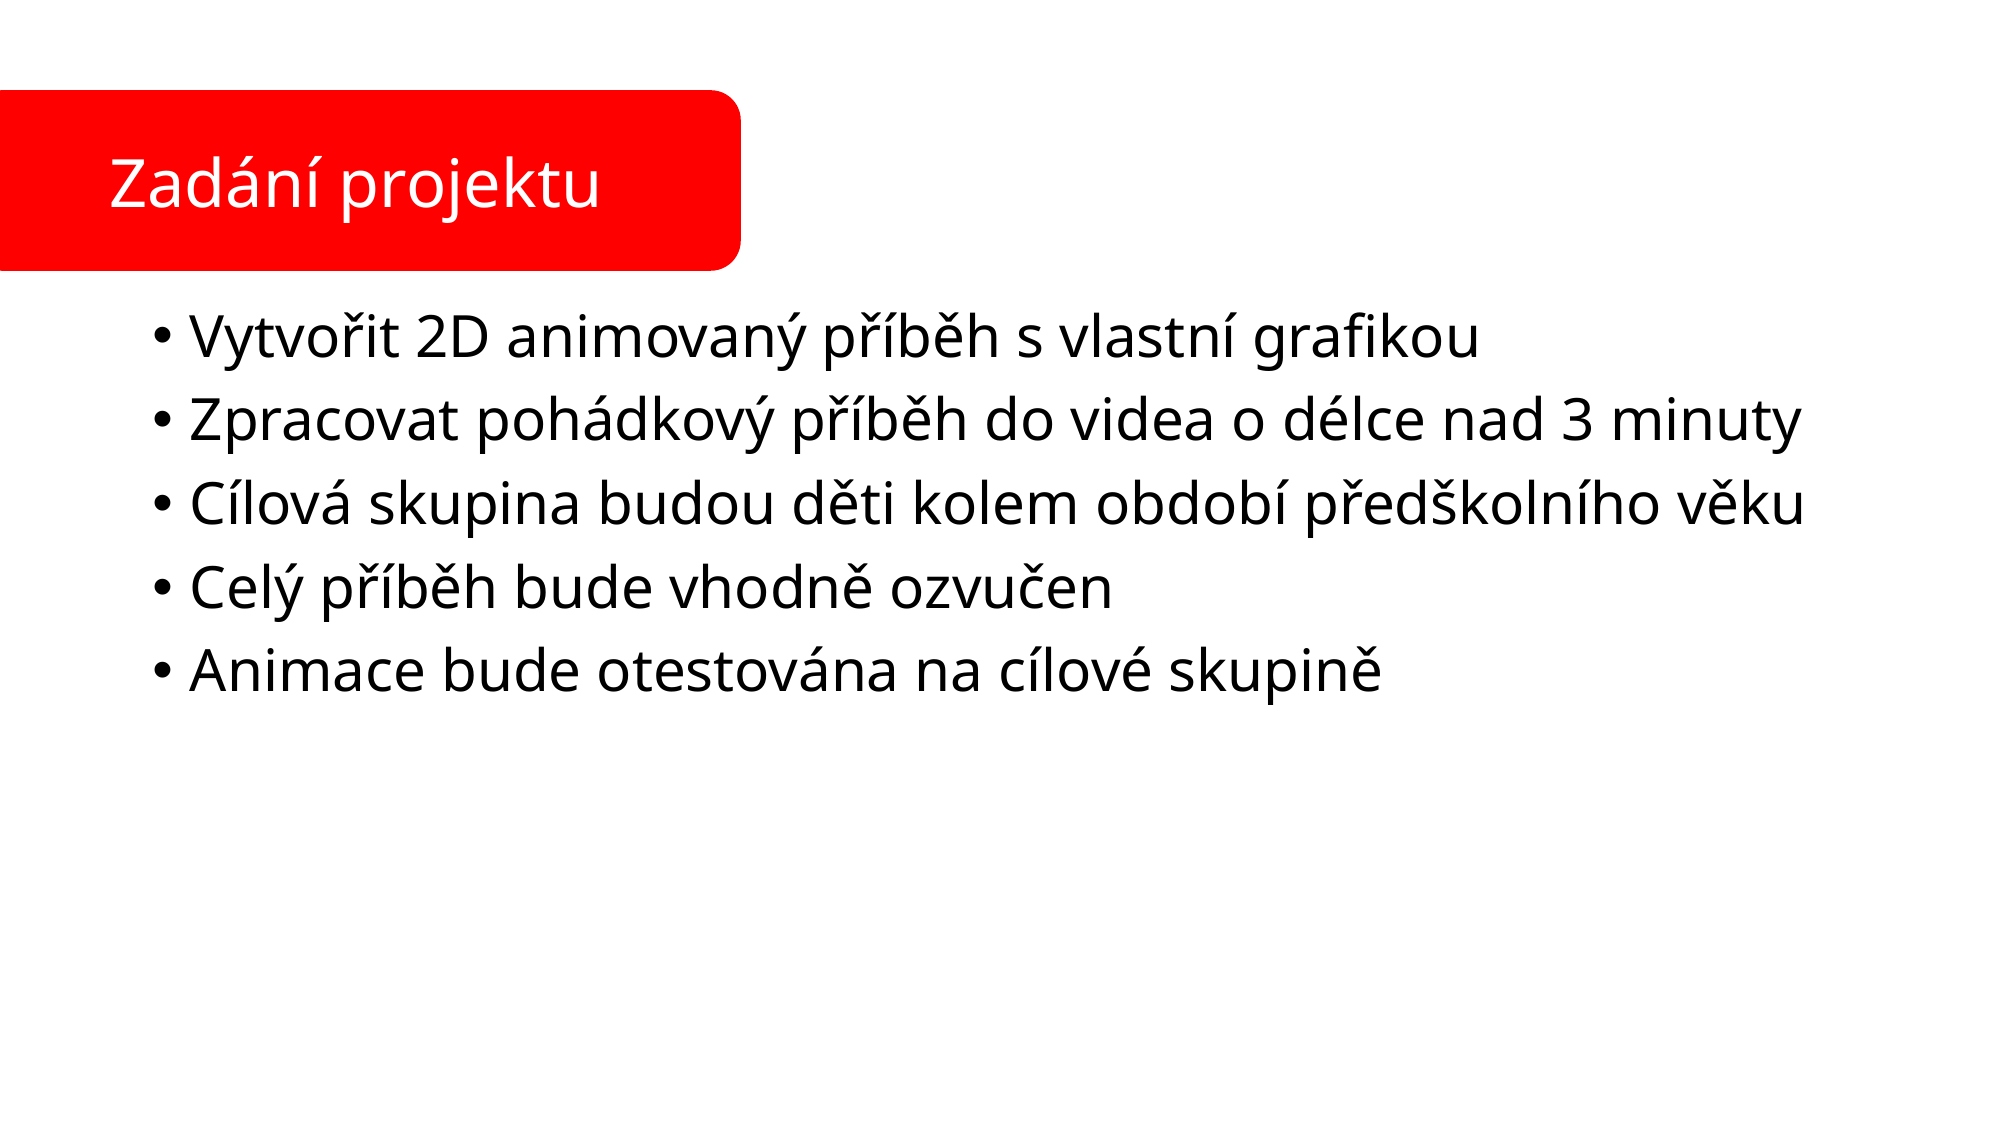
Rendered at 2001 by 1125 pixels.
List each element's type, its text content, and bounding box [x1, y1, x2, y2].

list Vytvořit 2D animovaný příběh s vlastní grafikou Zpracovat pohádkový příběh do videa o délce nad 3 minuty Cílová skupina budou děti kolem období předškolního věku Celý příběh bude vhodně ozvučen Animace bude otestována na cílové skupině [137, 299, 1863, 1014]
text_box Zadání projektu [0, 90, 741, 271]
